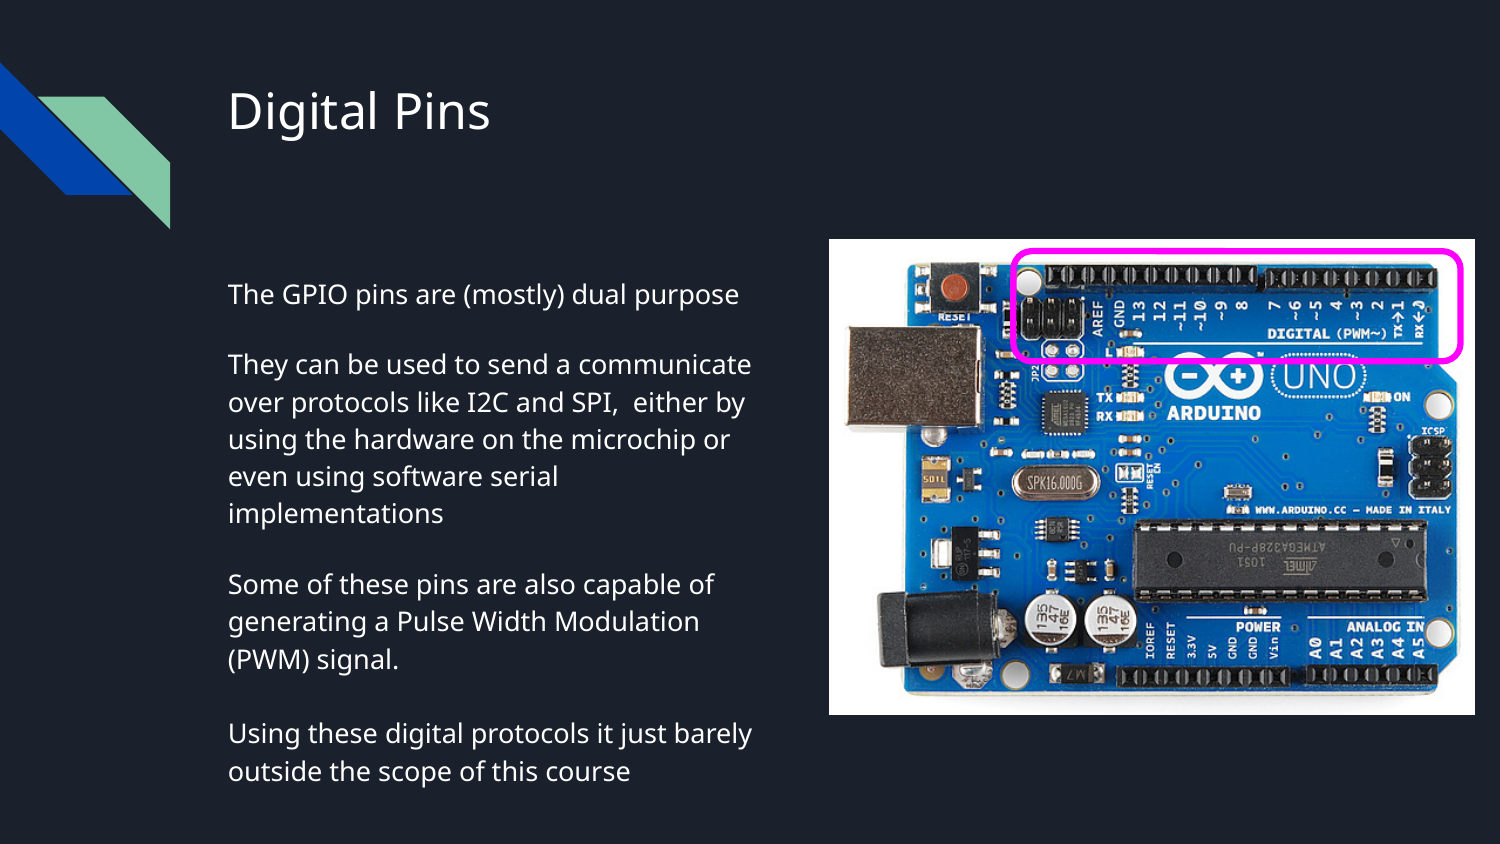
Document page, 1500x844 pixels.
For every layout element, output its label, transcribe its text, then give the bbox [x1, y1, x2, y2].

picture [829, 239, 1475, 715]
title Digital Pins [212, 64, 1368, 215]
list The GPIO pins are (mostly) dual purpose They can be used to send a communicate over protocols like I2C and SPI, either by using the hardware on the microchip or even using software serial implementations Some of these pins are also capable of generating a Pulse Width Modulation (PWM) signal. Using these digital protocols it just barely outside the scope of this course [212, 257, 785, 735]
